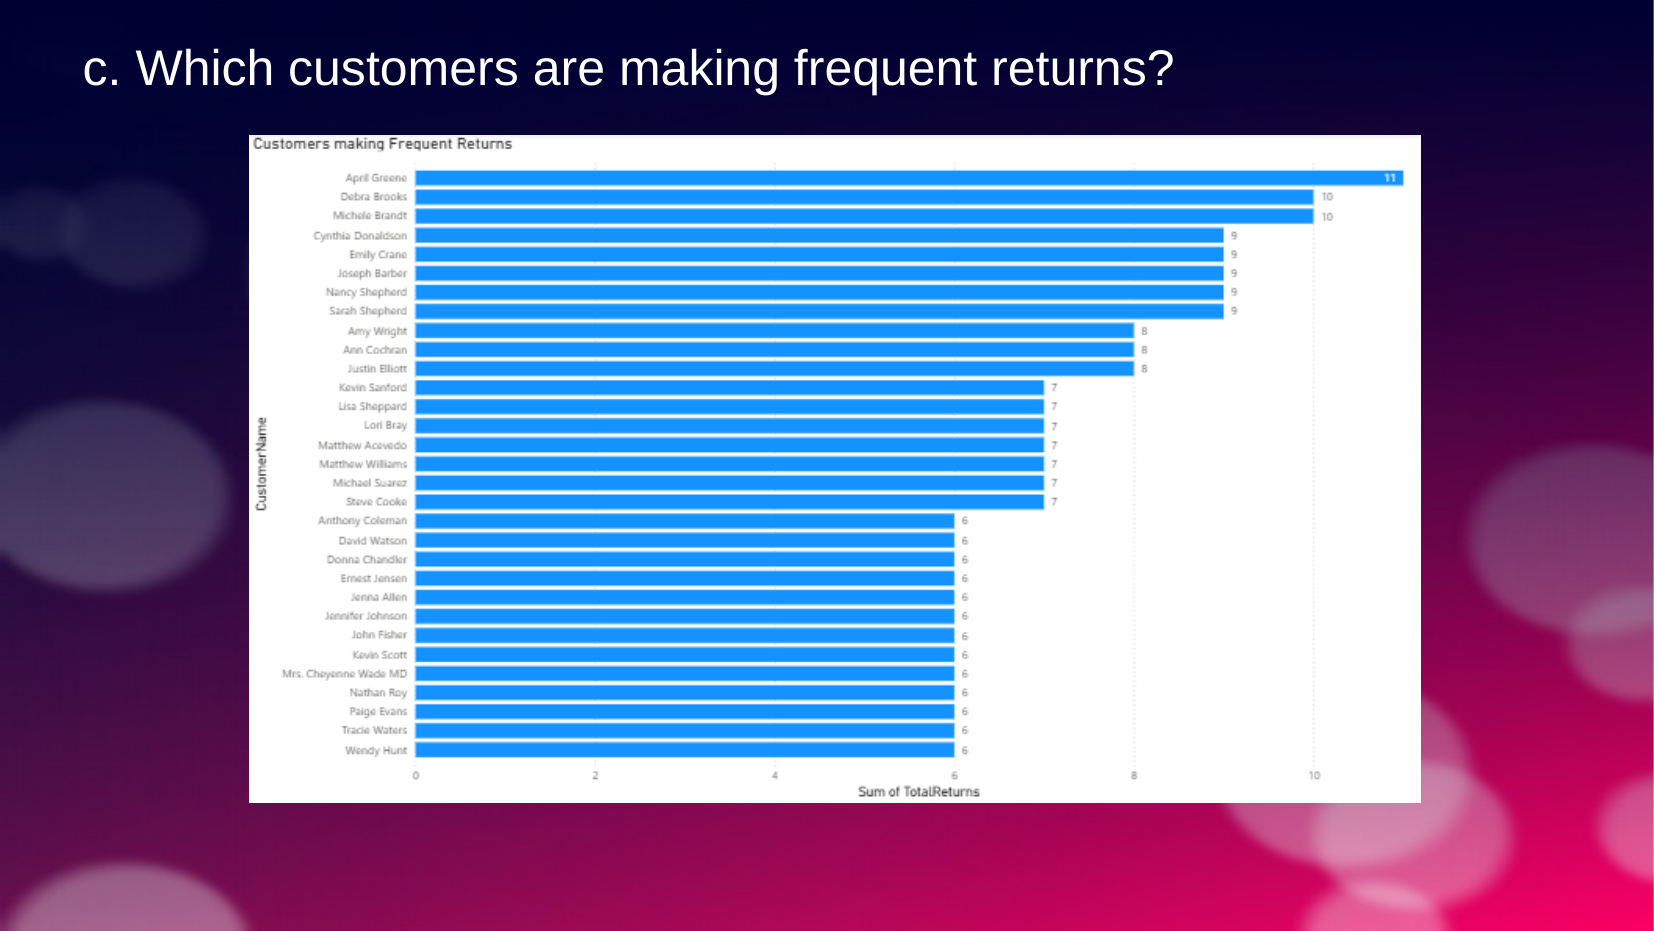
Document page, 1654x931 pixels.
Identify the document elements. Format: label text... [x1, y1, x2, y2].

list c. Which customers are making frequent returns? [82, 35, 1571, 901]
picture [249, 135, 1421, 803]
